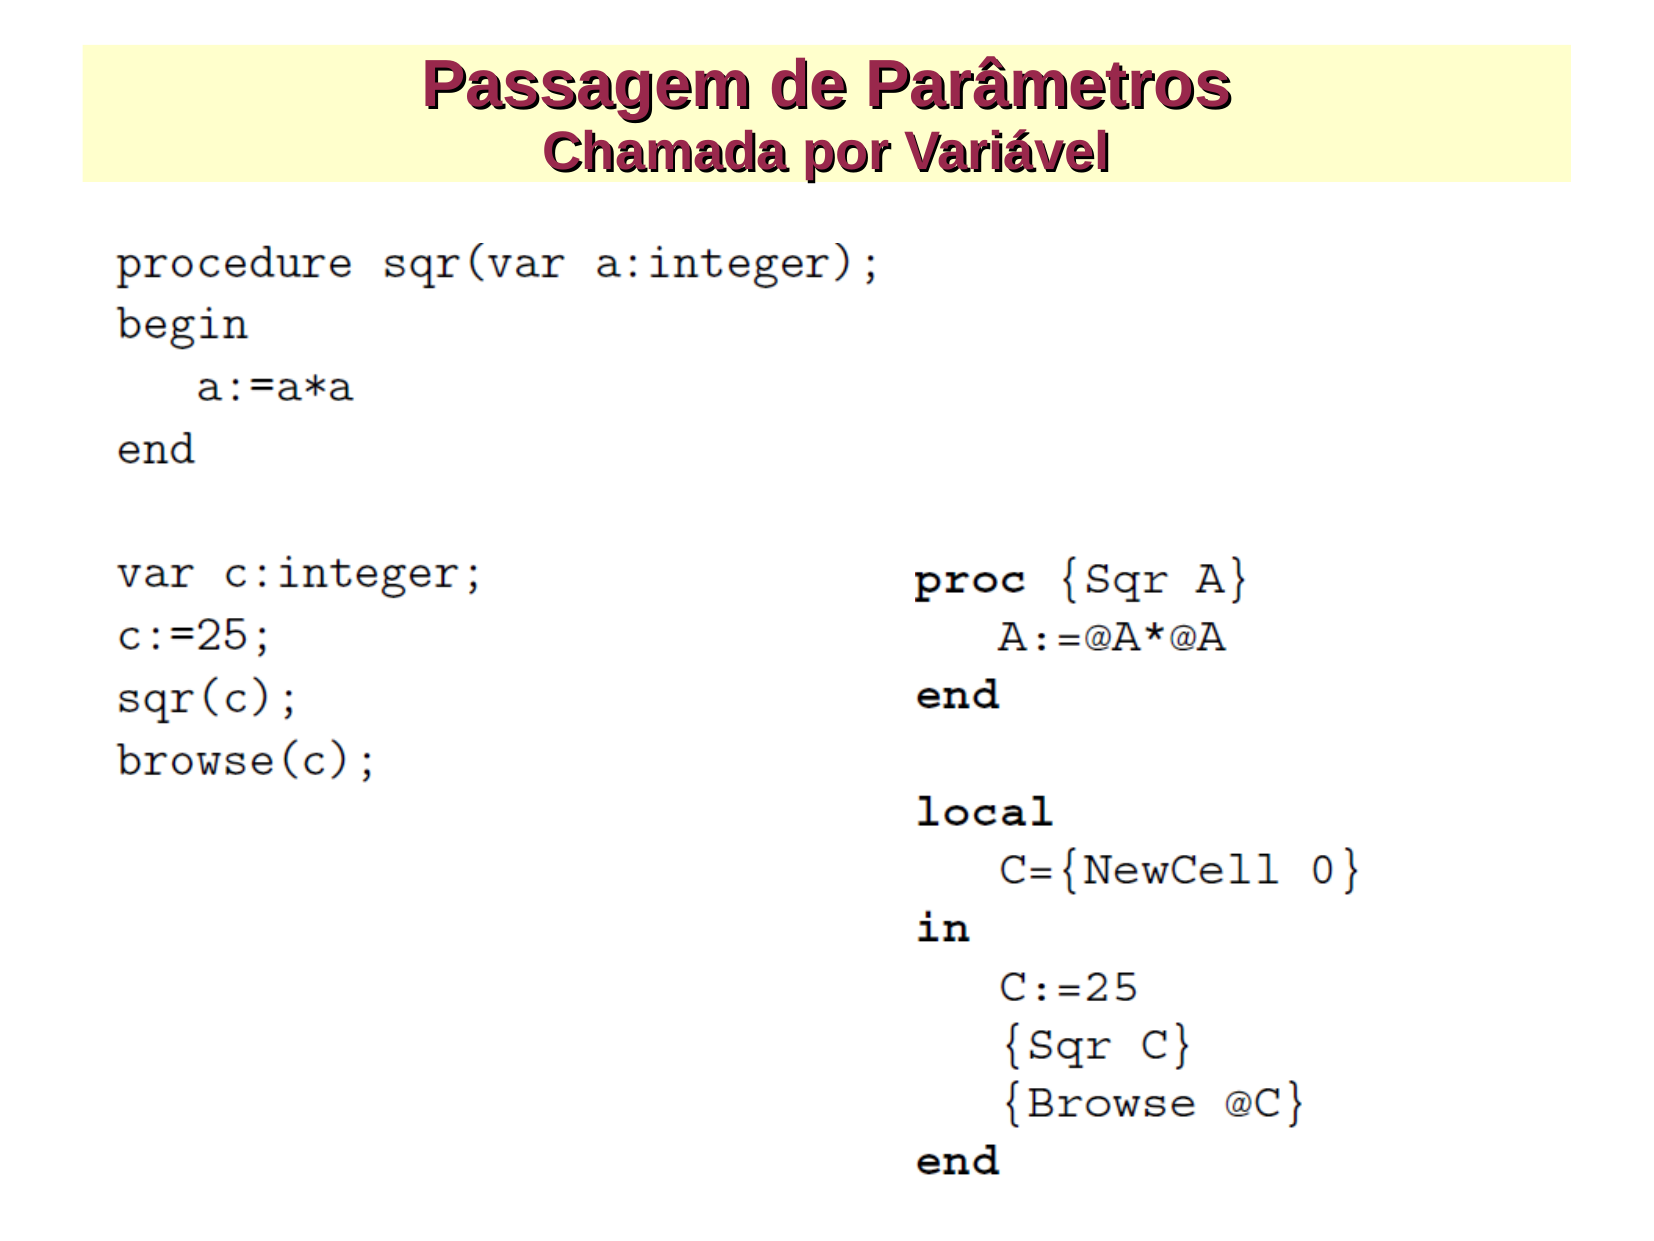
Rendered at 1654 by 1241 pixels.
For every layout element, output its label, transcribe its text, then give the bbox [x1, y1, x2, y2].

picture [88, 243, 892, 786]
title Passagem de Parâmetros Chamada por Variável [82, 44, 1571, 182]
picture [915, 549, 1363, 1184]
